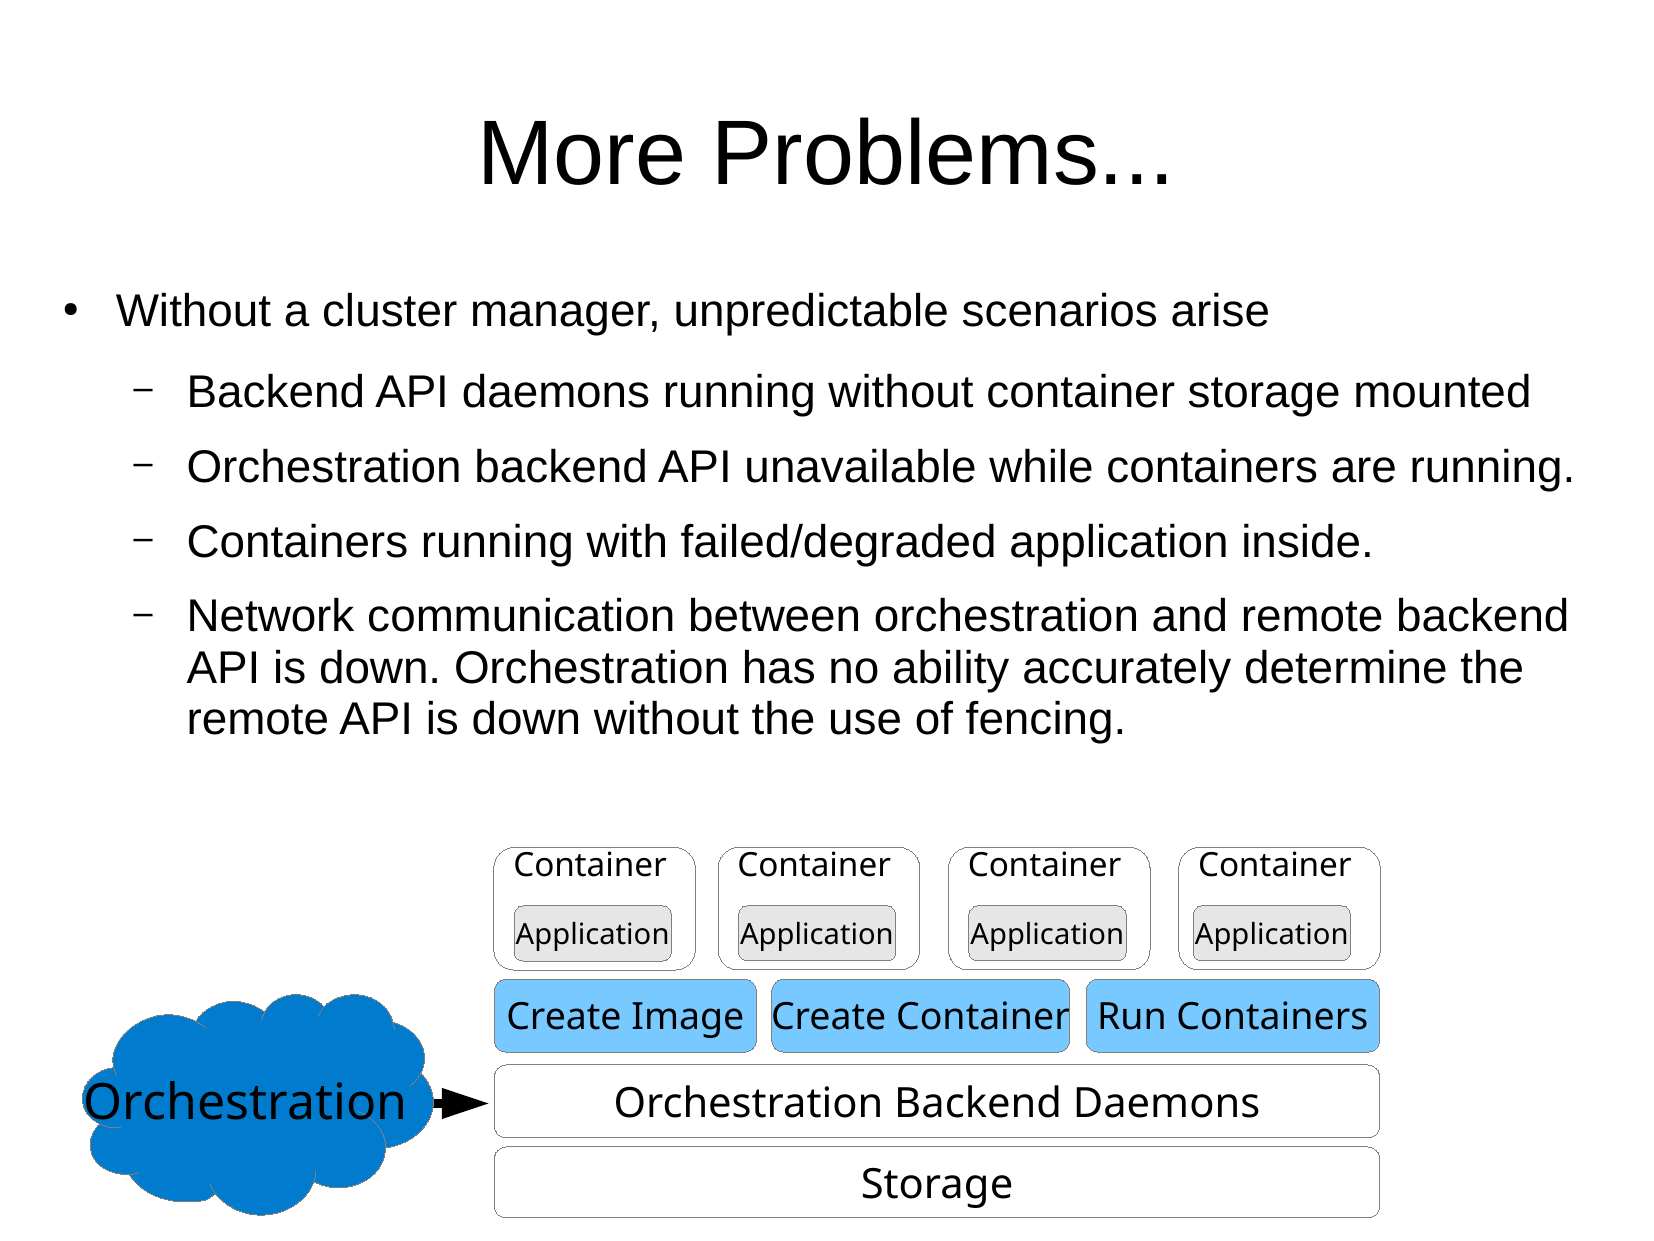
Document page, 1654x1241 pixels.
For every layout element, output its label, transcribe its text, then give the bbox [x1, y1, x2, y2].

text_box Application [1193, 905, 1351, 961]
title More Problems... [82, 49, 1571, 257]
text_box Container [493, 847, 696, 971]
text_box Create Container [771, 979, 1070, 1053]
text_box Container [718, 847, 920, 970]
text_box Container [948, 847, 1151, 970]
text_box Create Image [494, 979, 757, 1053]
text_box Container [1178, 847, 1381, 970]
text_box Application [968, 905, 1127, 961]
text_box Application [514, 905, 672, 962]
text_box Orchestration [82, 994, 434, 1216]
text_box Orchestration Backend Daemons [494, 1064, 1380, 1138]
text_box Run Containers [1086, 979, 1380, 1053]
text_box Application [738, 905, 896, 961]
text_box Storage [494, 1146, 1380, 1218]
list Without a cluster manager, unpredictable scenarios arise Backend API daemons running without container storage mounted Orchestration backend API unavailable while containers are running. Containers running with failed/degraded application inside. Network communication between orchestration and remote backend API is down. Orchestration has no ability accurately determine the remote API is down without the use of fencing. [45, 285, 1606, 811]
